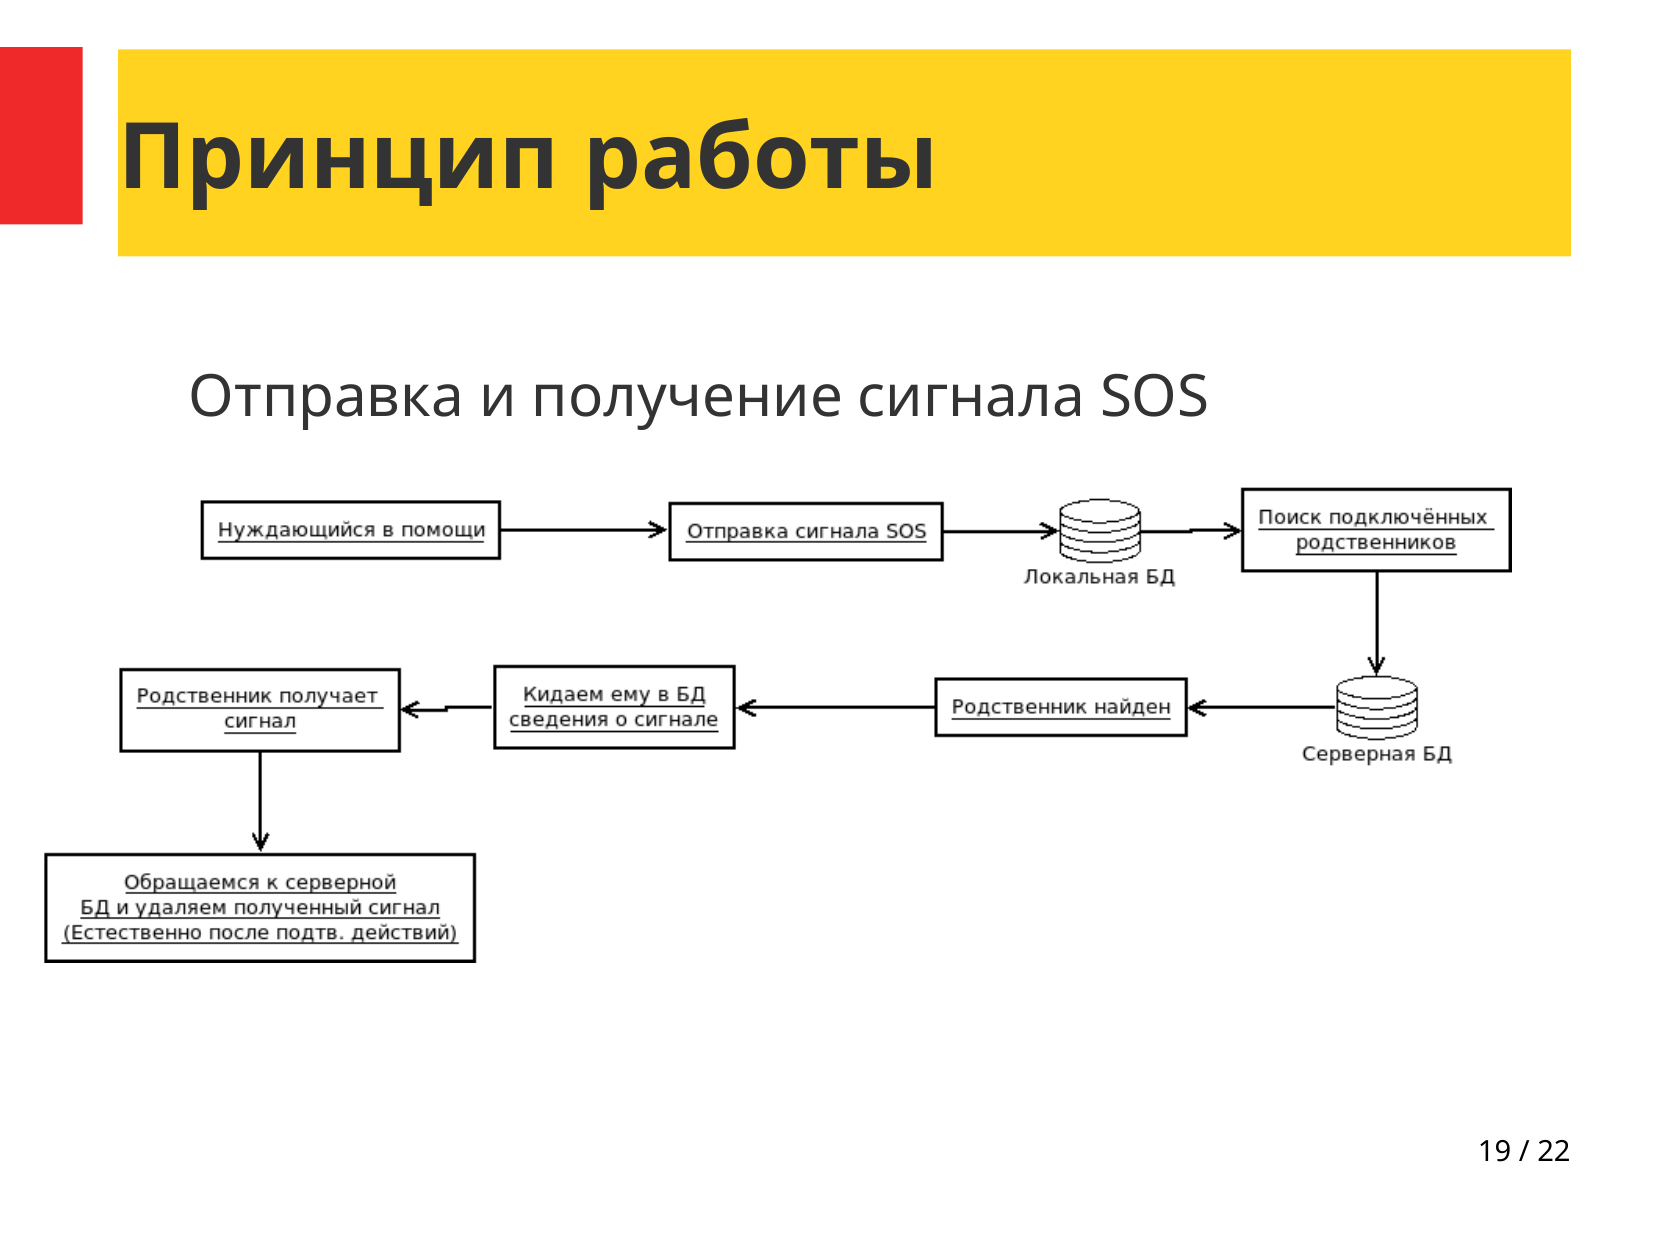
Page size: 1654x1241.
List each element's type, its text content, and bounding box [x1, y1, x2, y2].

list Отправка и получение сигнала SOS [118, 354, 1536, 449]
picture [43, 463, 1512, 963]
title Принцип работы [118, 49, 1571, 257]
